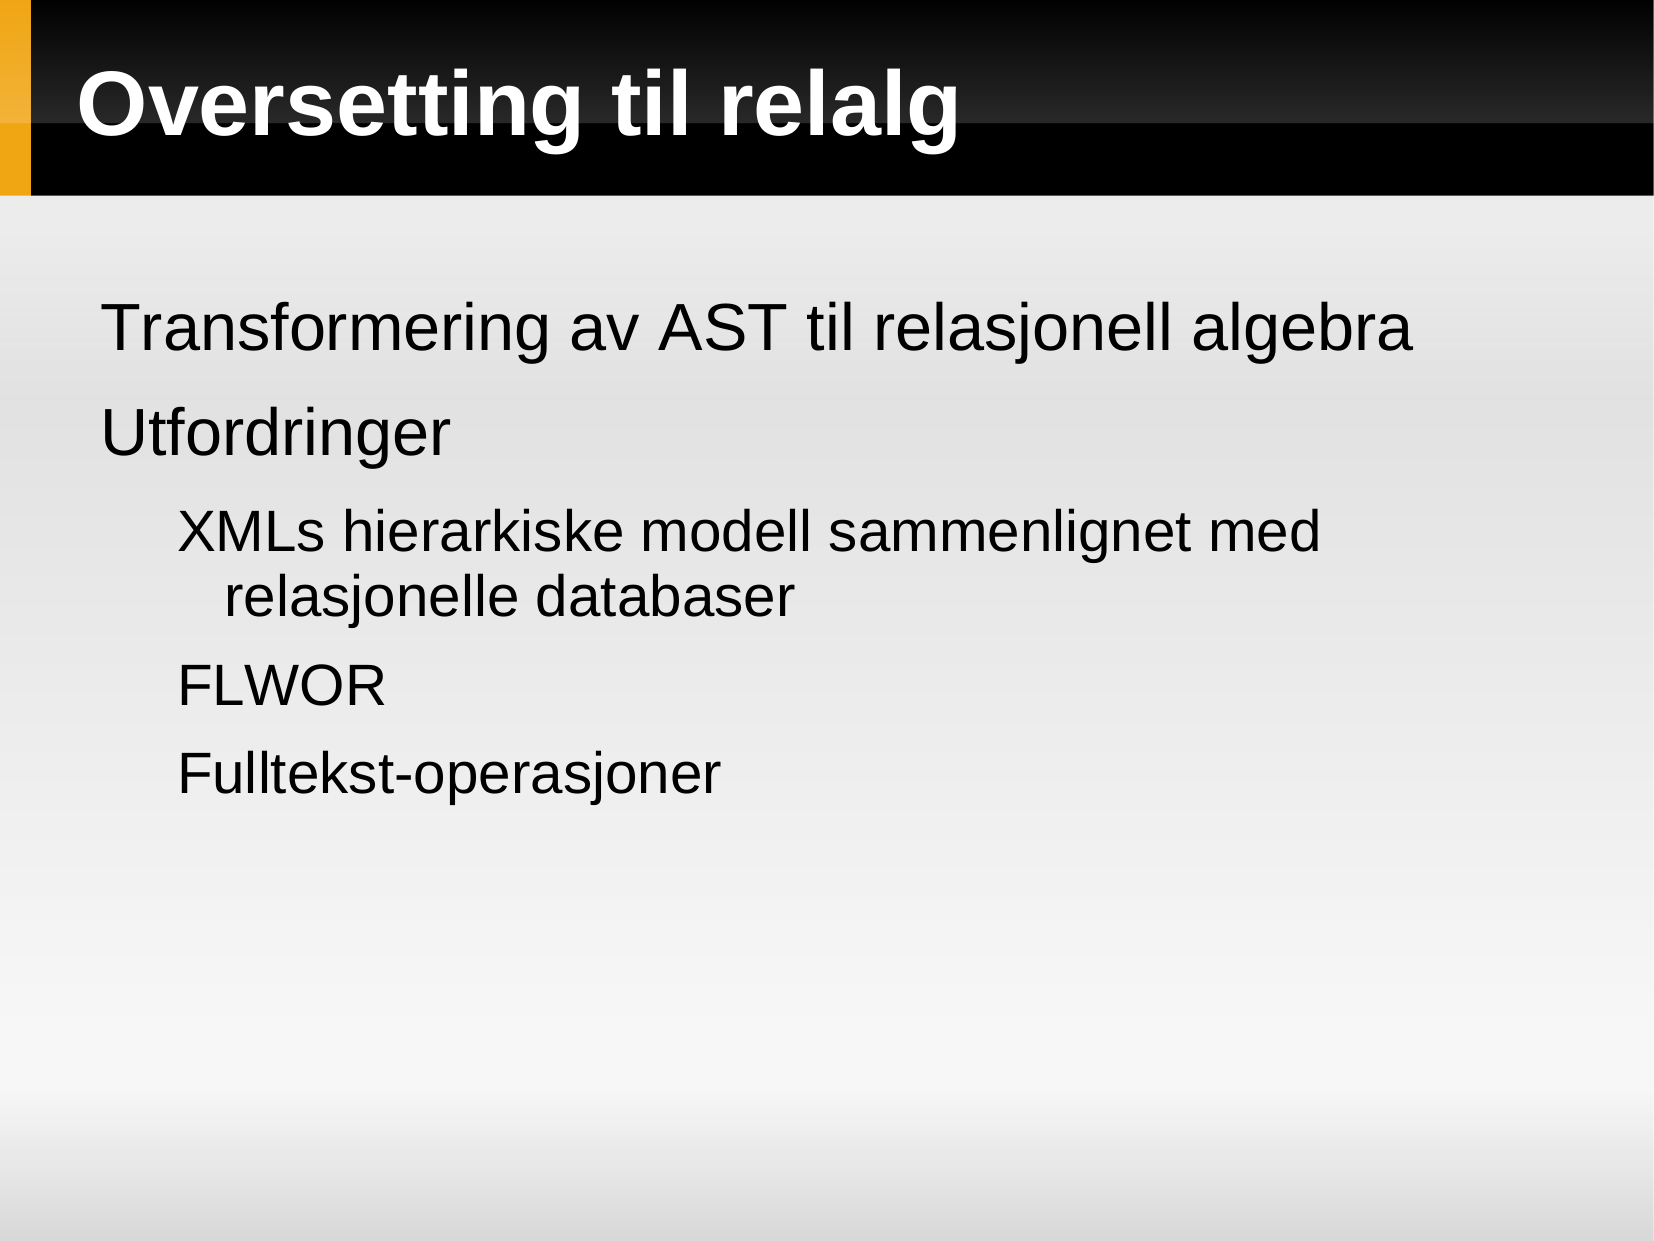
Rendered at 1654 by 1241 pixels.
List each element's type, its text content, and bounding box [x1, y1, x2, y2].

list Transformering av AST til relasjonell algebra Utfordringer XMLs hierarkiske modell sammenlignet med relasjonelle databaser FLWOR Fulltekst-operasjoner [82, 290, 1571, 1094]
picture [0, 0, 1654, 1241]
title Oversetting til relalg [76, 7, 1565, 200]
